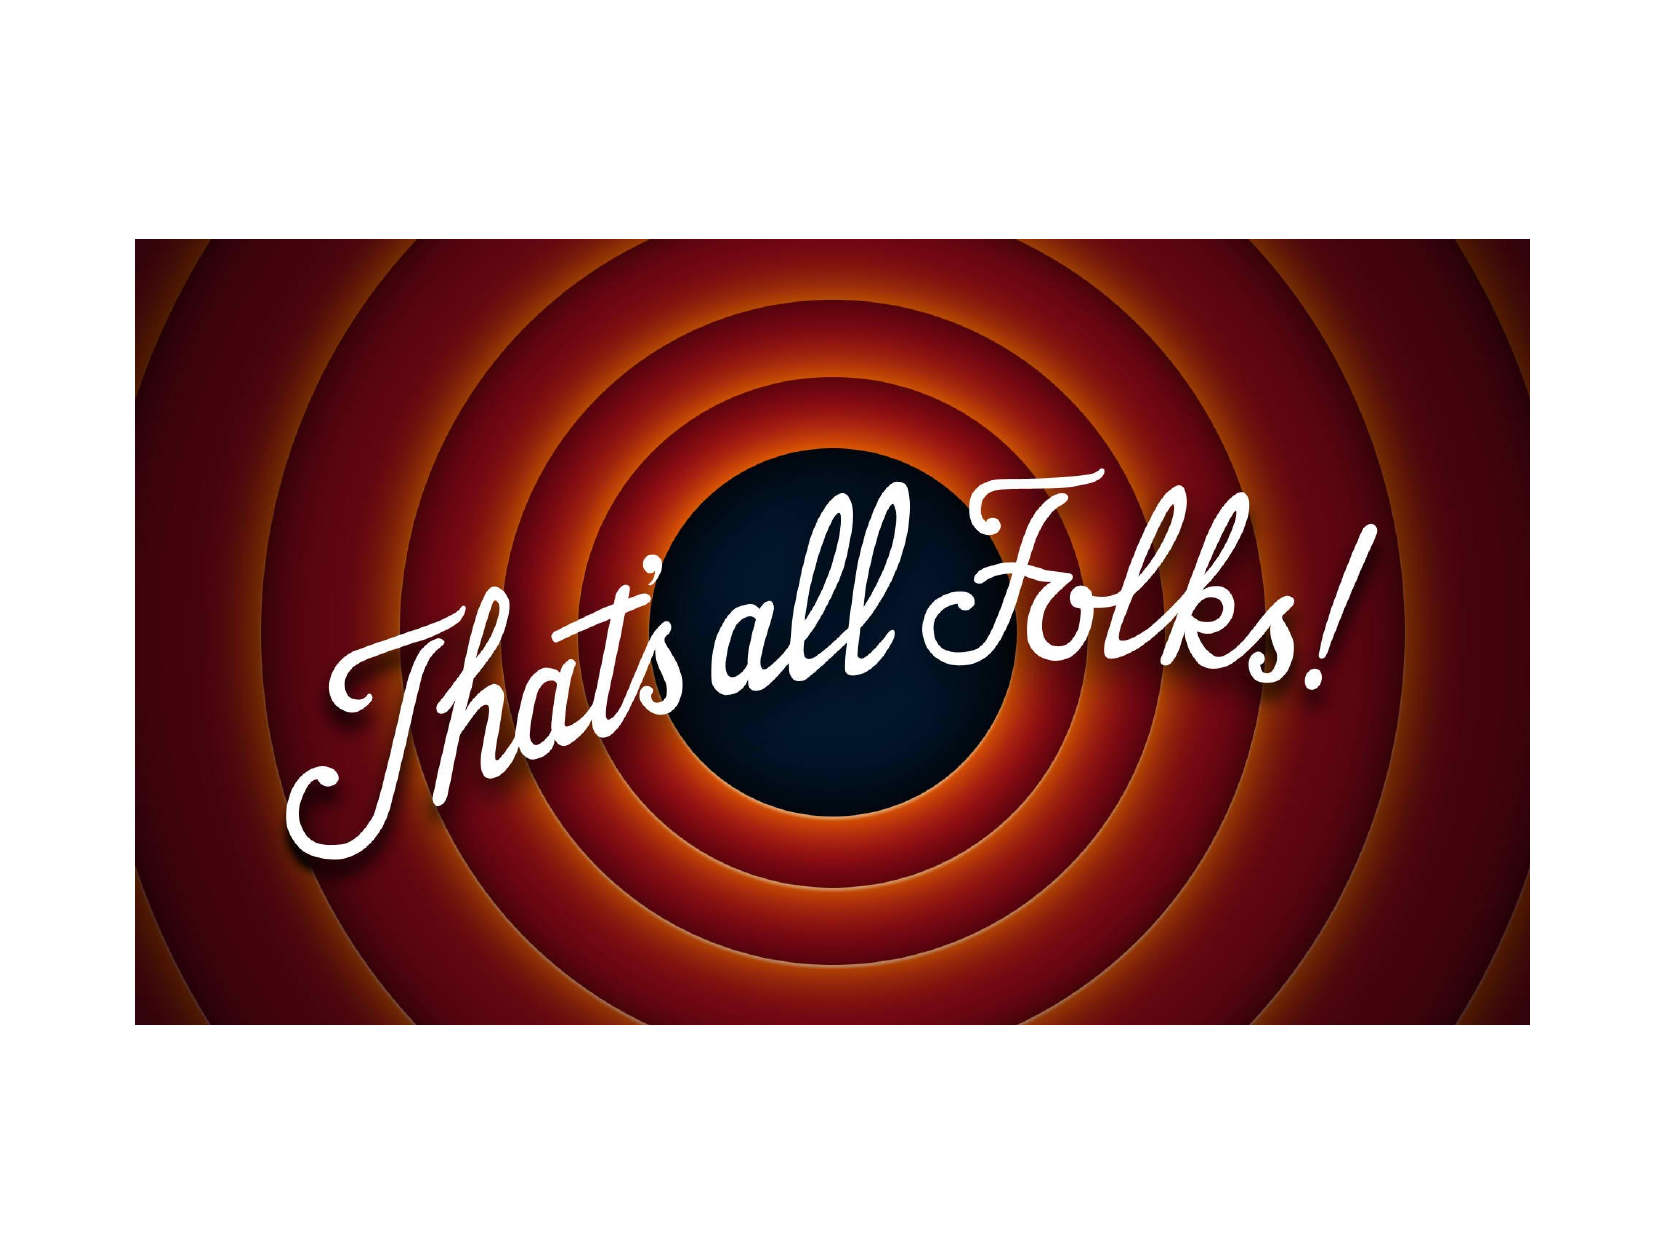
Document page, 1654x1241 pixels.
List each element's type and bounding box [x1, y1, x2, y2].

picture [135, 239, 1530, 1025]
